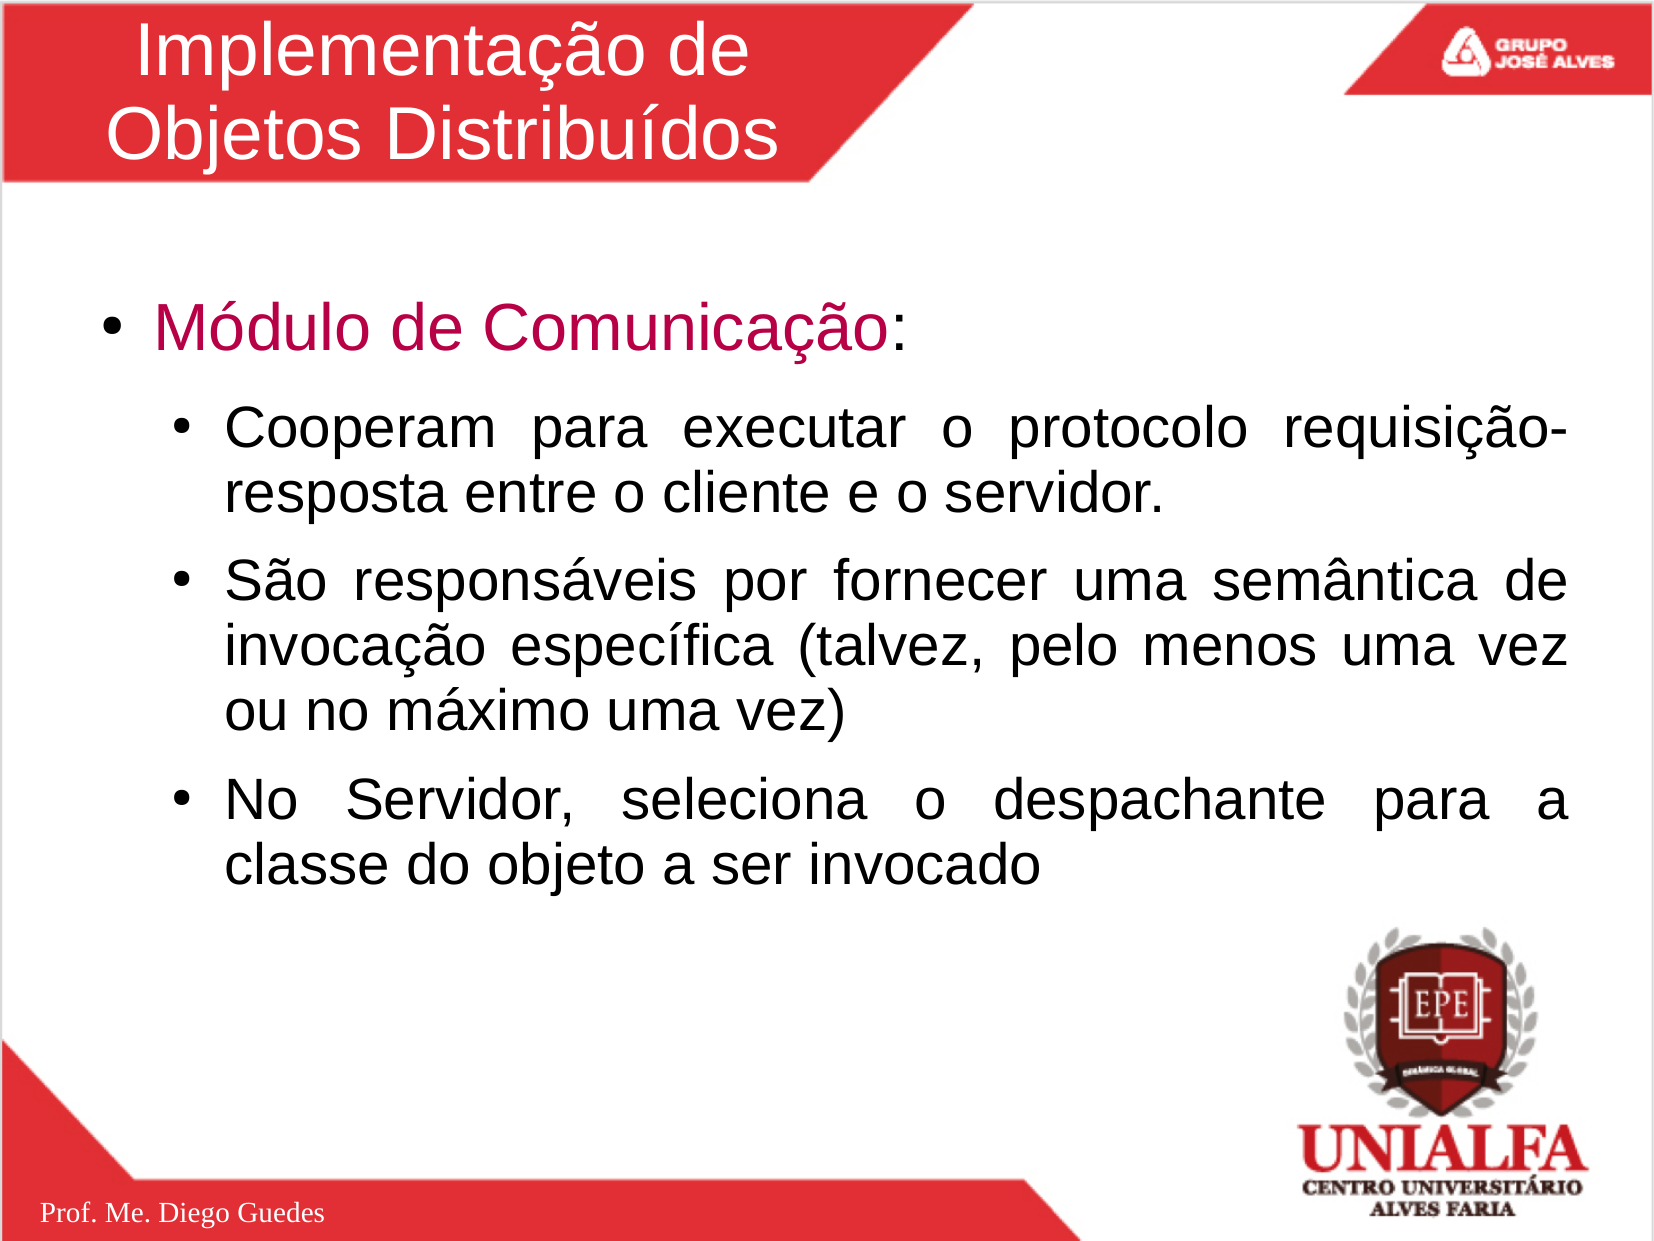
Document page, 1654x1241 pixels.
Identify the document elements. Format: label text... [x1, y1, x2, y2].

list Módulo de Comunicação: Cooperam para executar o protocolo requisição-resposta entre o cliente e o servidor. São responsáveis por fornecer uma semântica de invocação específica (talvez, pelo menos uma vez ou no máximo uma vez) No Servidor, seleciona o despachante para a classe do objeto a ser invocado [82, 290, 1571, 1010]
picture [0, 0, 1654, 1241]
title Implementação de Objetos Distribuídos [23, 0, 863, 195]
